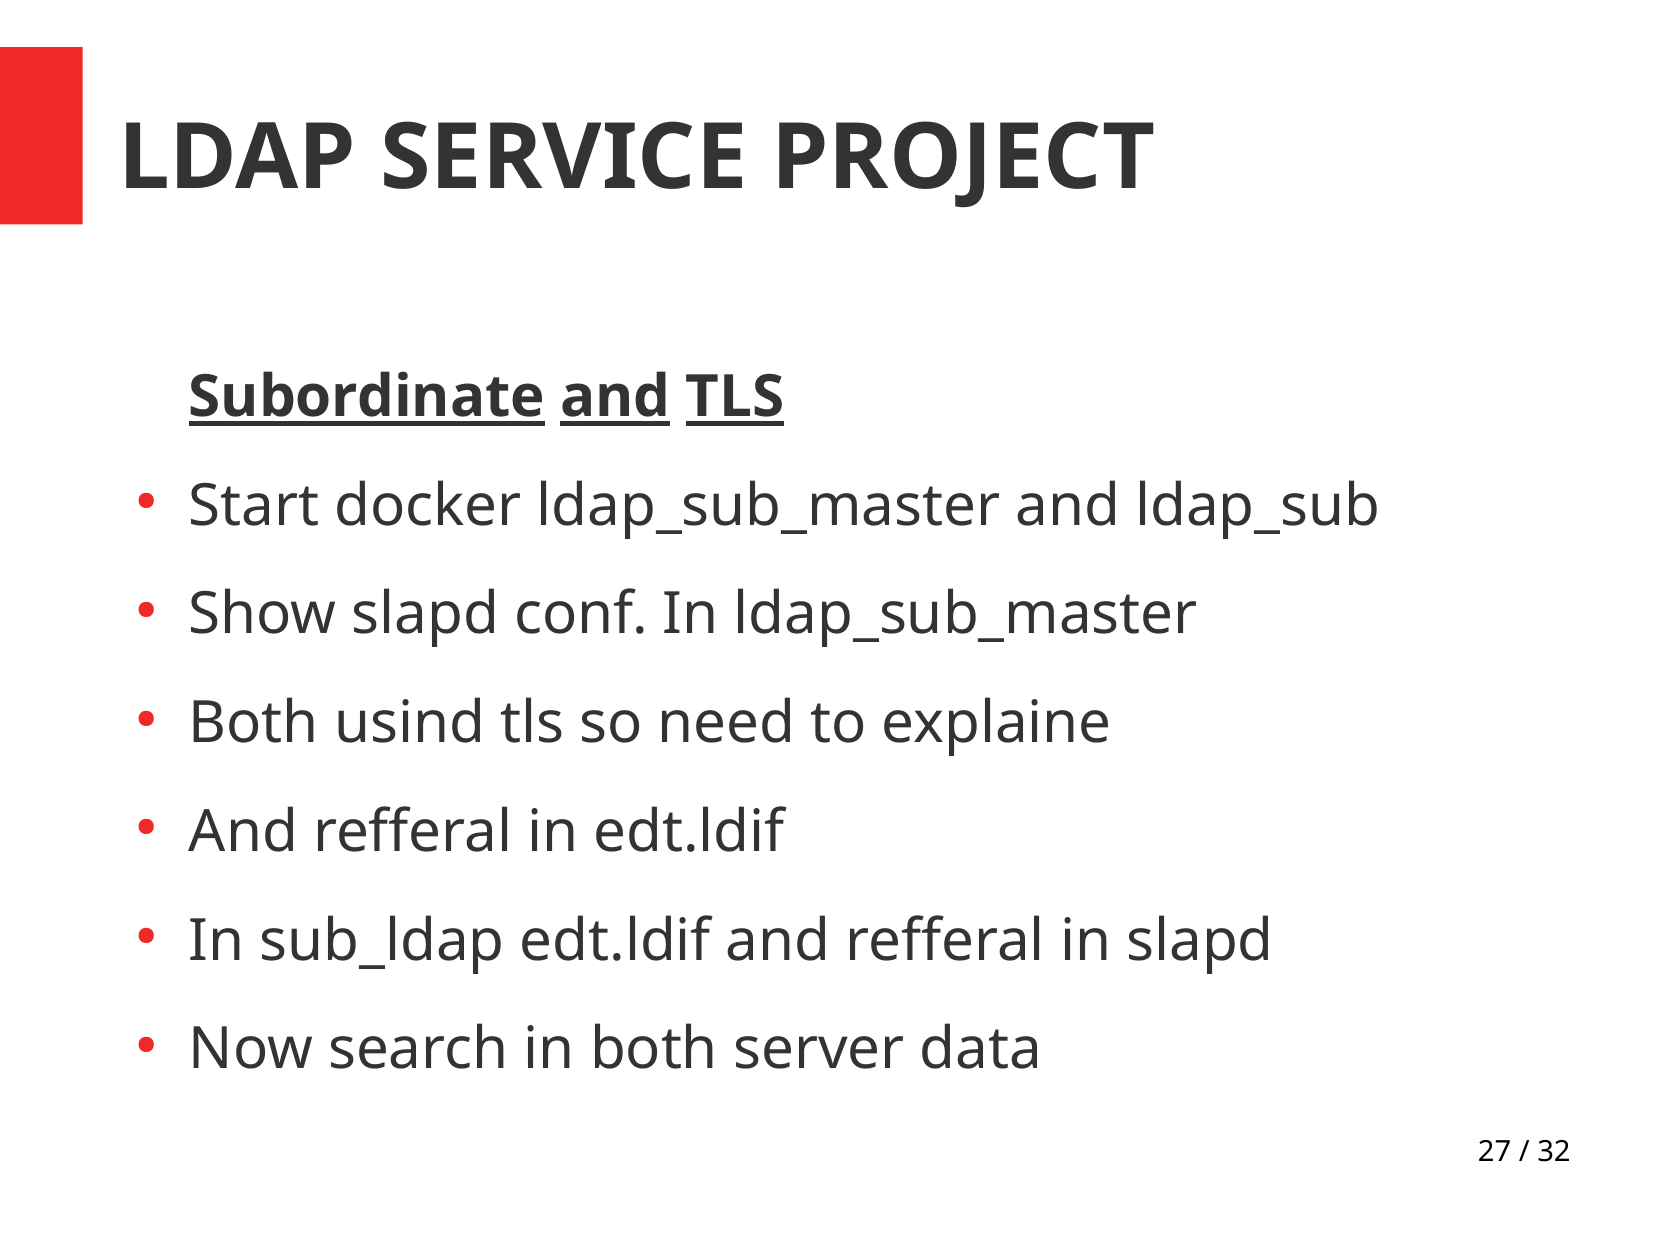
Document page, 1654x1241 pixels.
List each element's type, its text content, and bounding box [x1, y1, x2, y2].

title LDAP SERVICE PROJECT [118, 49, 1571, 257]
list Subordinate and TLS Start docker ldap_sub_master and ldap_sub Show slapd conf. In ldap_sub_master Both usind tls so need to explaine And refferal in edt.ldif In sub_ldap edt.ldif and refferal in slapd Now search in both server data [118, 354, 1536, 1074]
